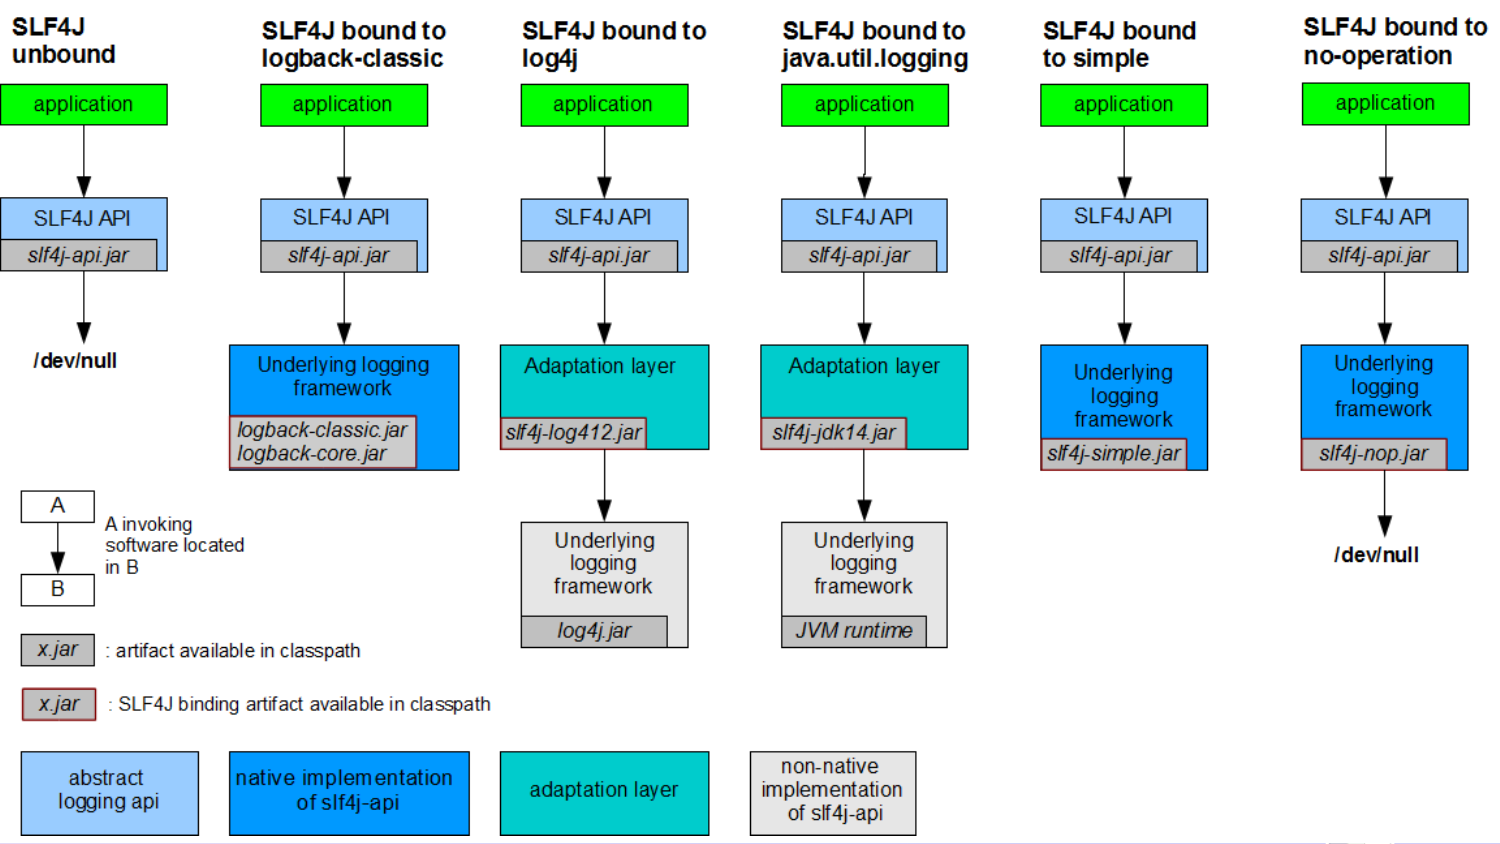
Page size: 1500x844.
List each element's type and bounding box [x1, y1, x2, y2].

picture [0, 7, 1500, 836]
text_box [0, 836, 1500, 844]
